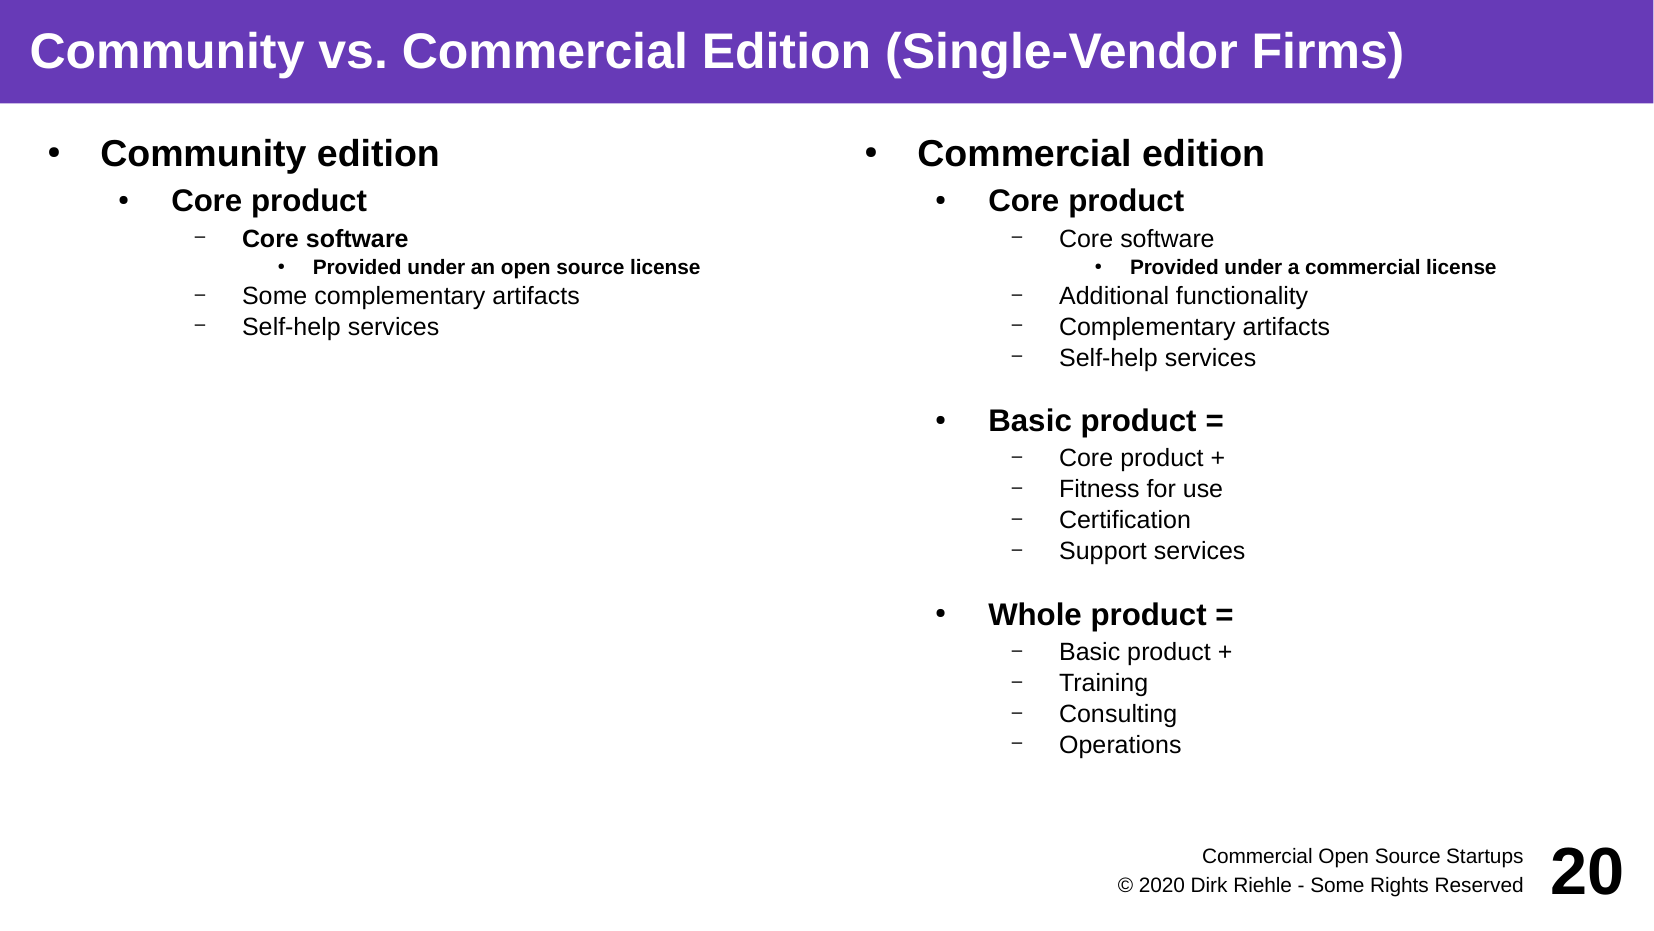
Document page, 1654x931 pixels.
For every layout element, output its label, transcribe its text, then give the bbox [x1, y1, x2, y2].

list Community edition Core product Core software Provided under an open source license Some complementary artifacts Self-help services [29, 132, 808, 813]
list Commercial edition Core product Core software Provided under a commercial license Additional functionality Complementary artifacts Self-help services Basic product = Core product + Fitness for use Certification Support services Whole product = Basic product + Training Consulting Operations [846, 132, 1625, 813]
title Community vs. Commercial Edition (Single-Vendor Firms) [0, 0, 1654, 104]
